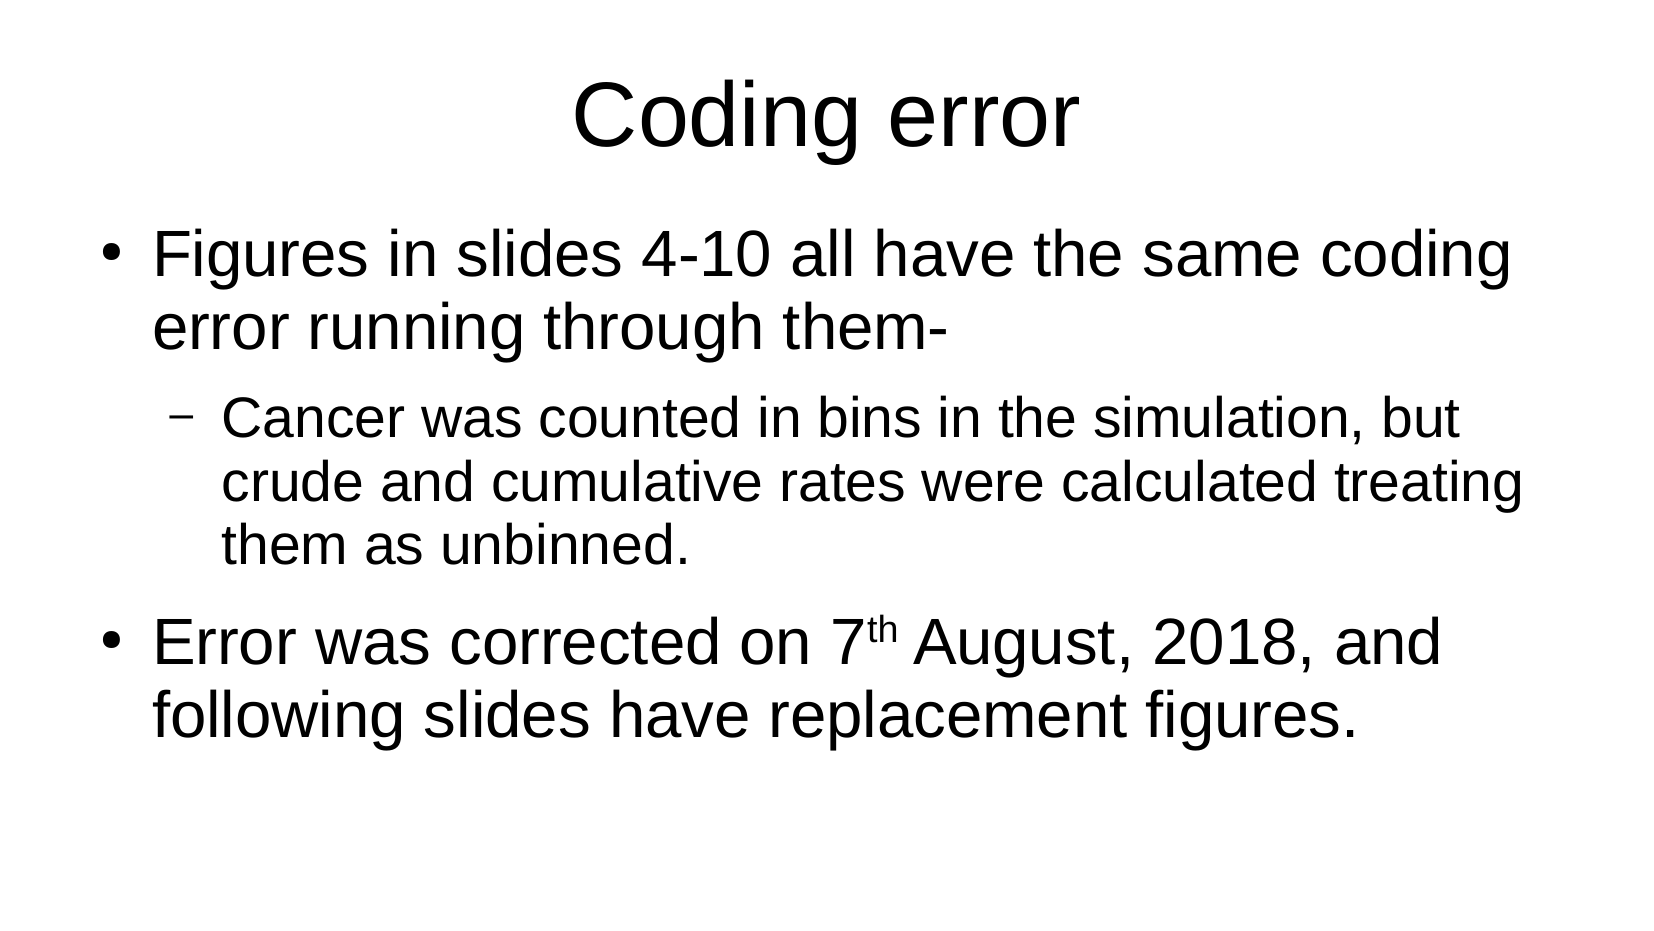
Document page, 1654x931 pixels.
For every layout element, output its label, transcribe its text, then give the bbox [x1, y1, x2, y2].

list Figures in slides 4-10 all have the same coding error running through them- Cancer was counted in bins in the simulation, but crude and cumulative rates were calculated treating them as unbinned. Error was corrected on 7th August, 2018, and following slides have replacement figures. [82, 217, 1571, 758]
title Coding error [82, 37, 1571, 193]
